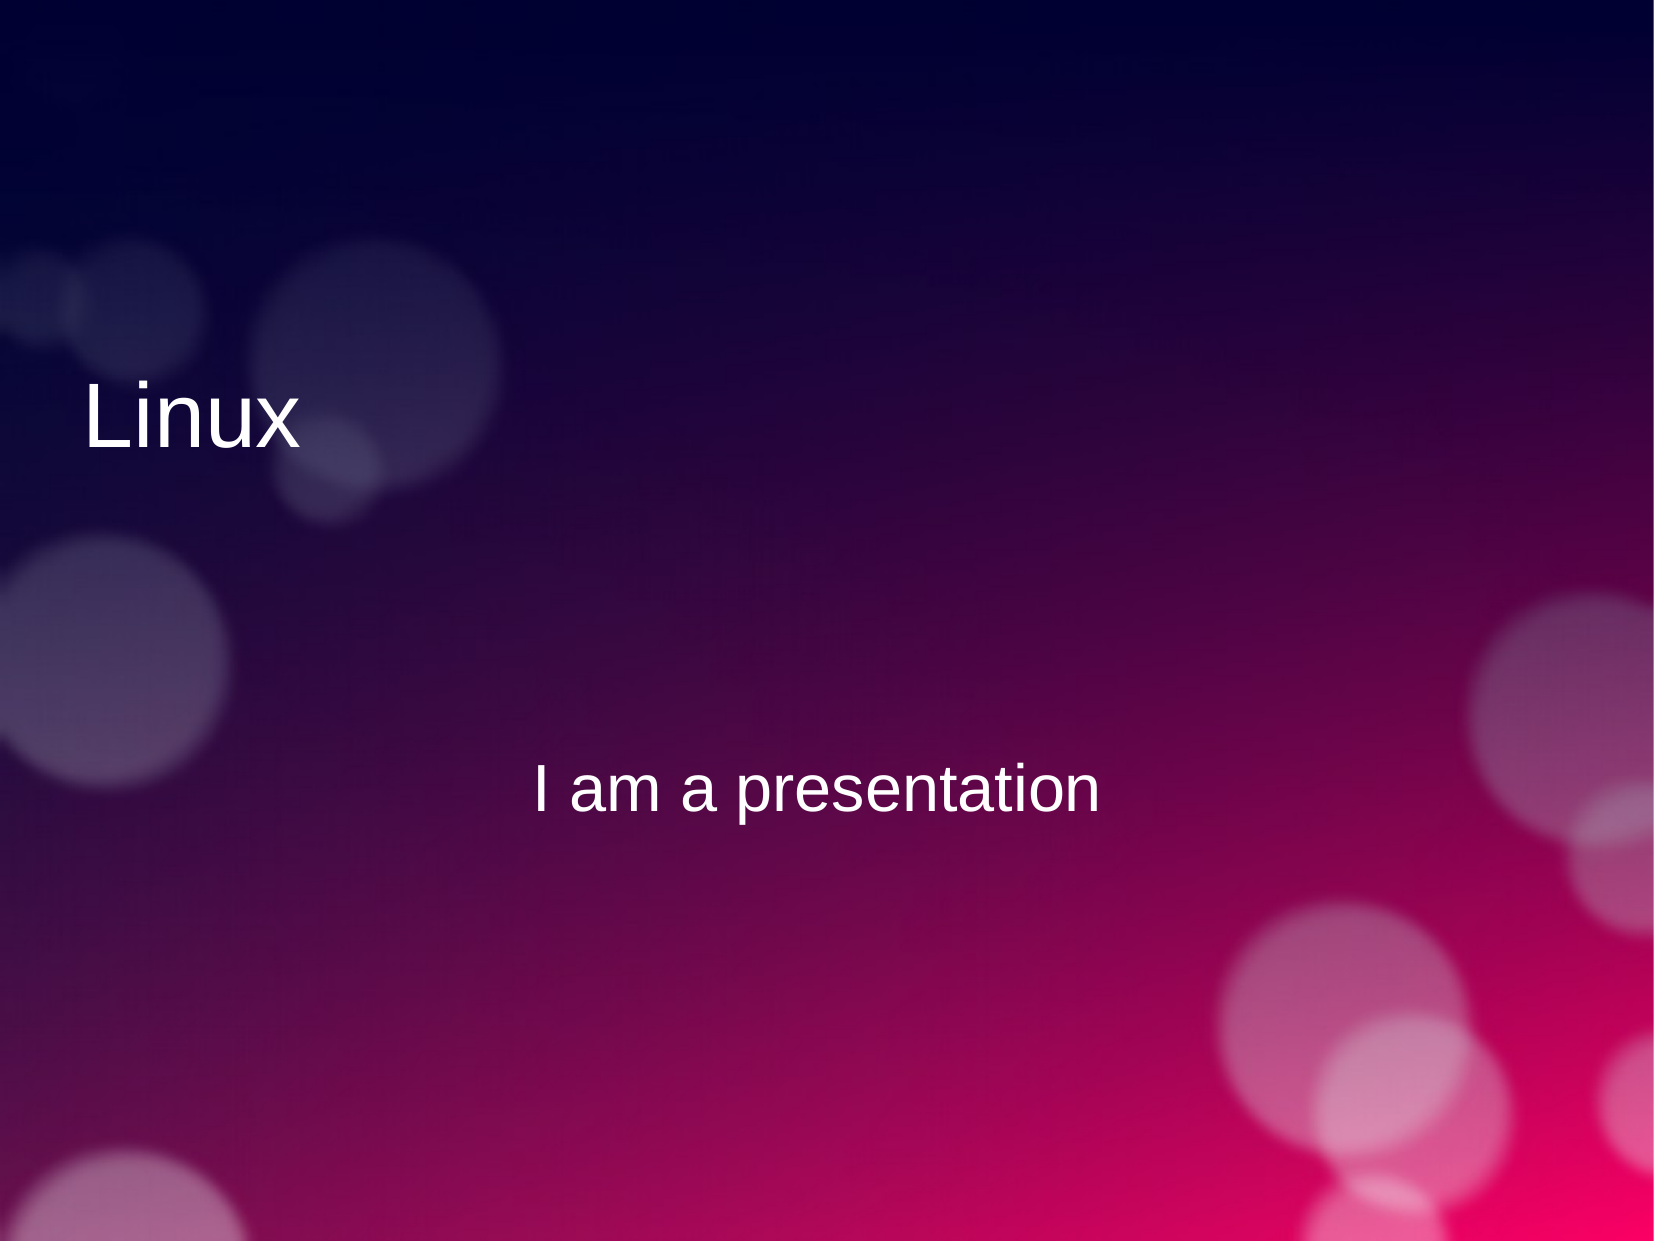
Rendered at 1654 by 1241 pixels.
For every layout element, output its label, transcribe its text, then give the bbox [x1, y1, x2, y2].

title Linux [82, 312, 1571, 520]
picture [0, 0, 1654, 1241]
subtitle I am a presentation [82, 566, 1571, 1010]
